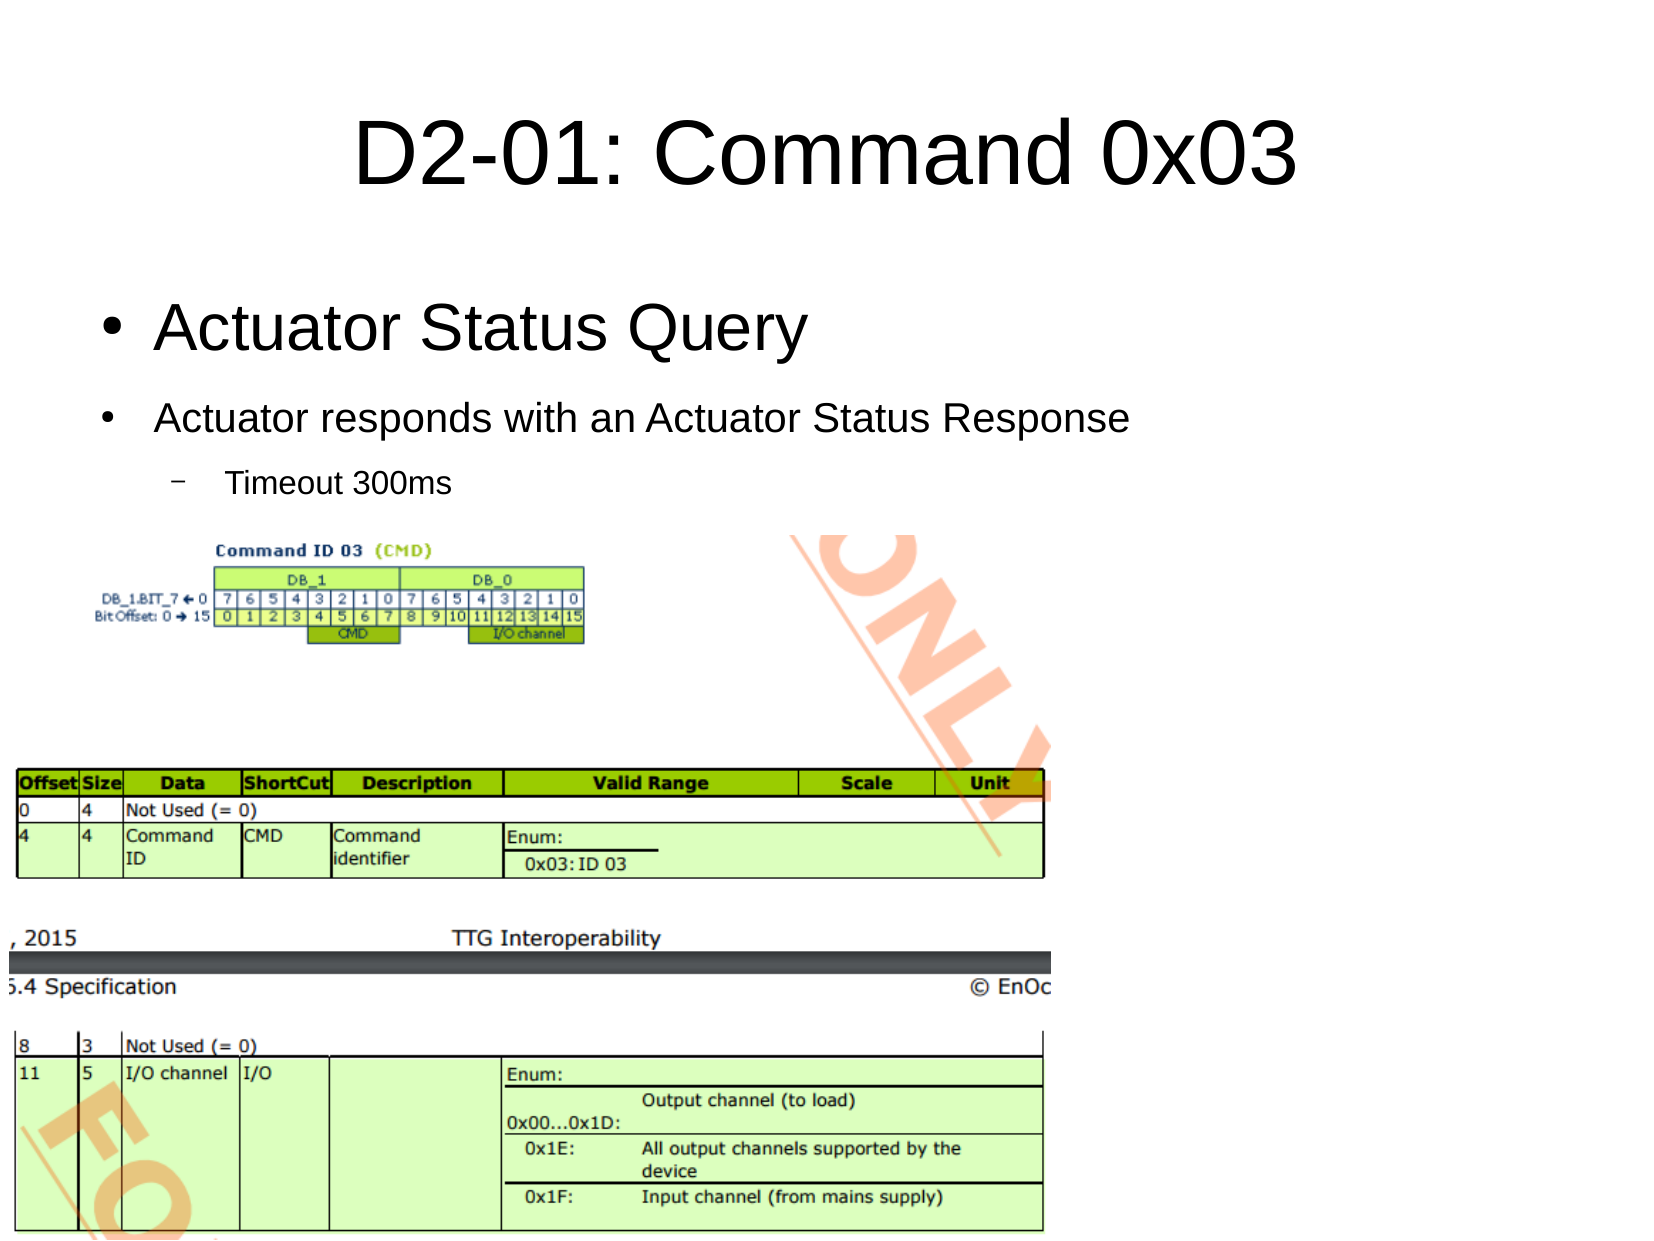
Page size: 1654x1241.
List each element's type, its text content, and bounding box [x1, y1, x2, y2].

picture [9, 535, 1051, 1240]
list Actuator Status Query Actuator responds with an Actuator Status Response Timeout 300ms [82, 290, 1571, 1010]
title D2-01: Command 0x03 [82, 49, 1571, 257]
